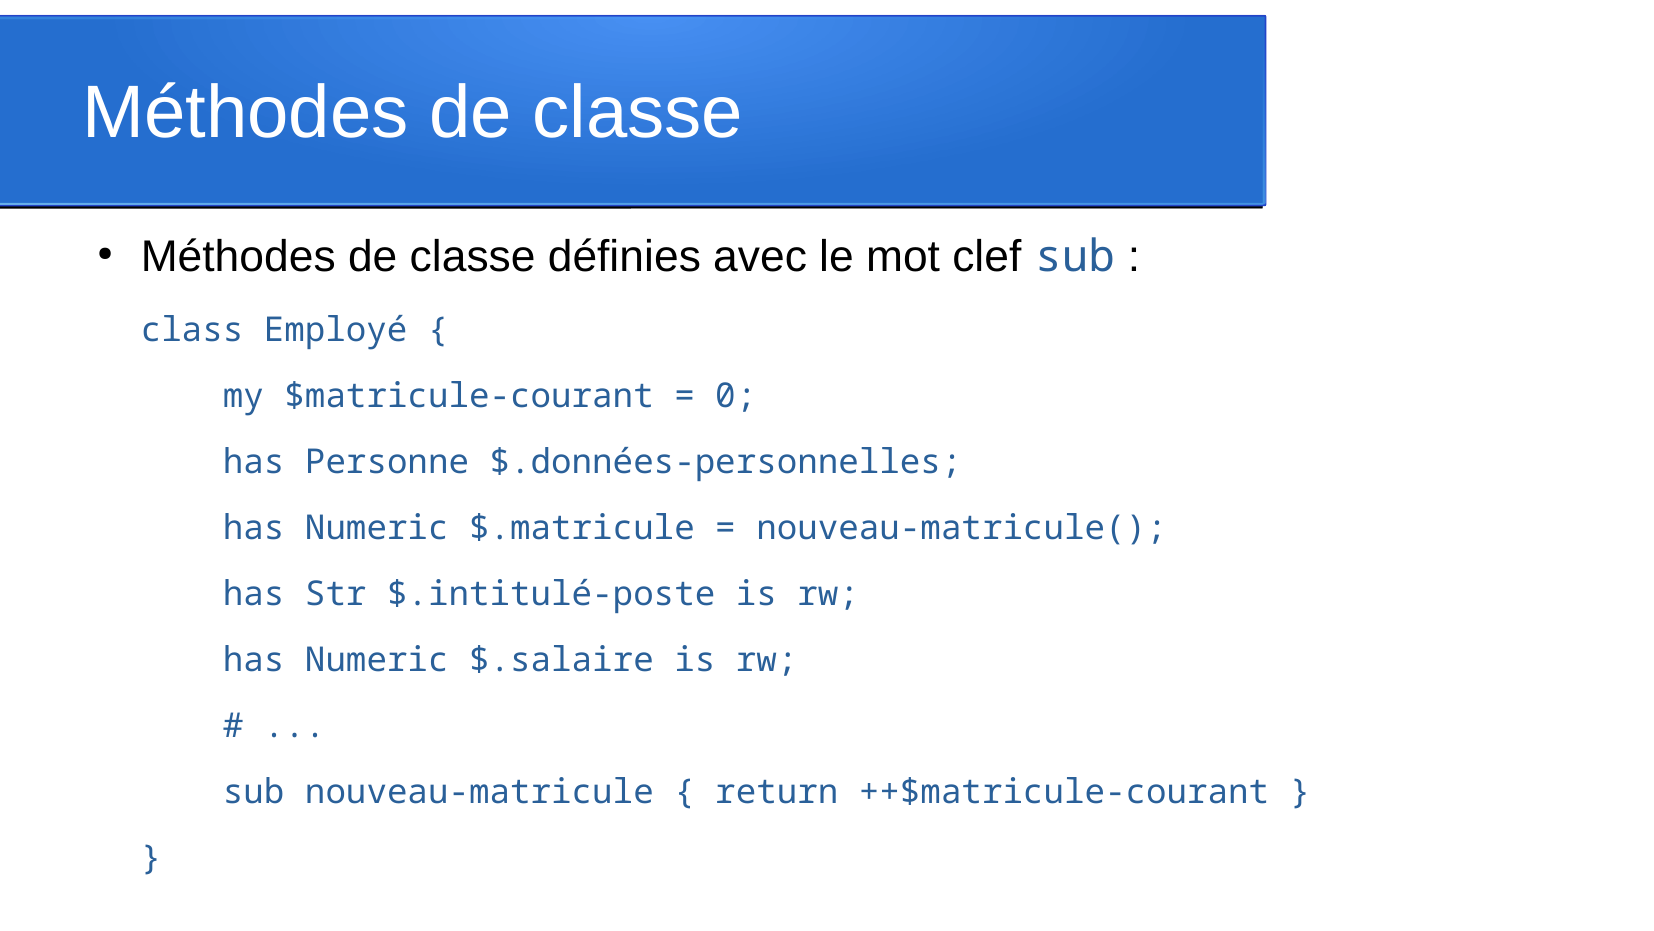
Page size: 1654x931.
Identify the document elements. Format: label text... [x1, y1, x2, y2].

list Méthodes de classe définies avec le mot clef sub : class Employé { my $matricule-courant = 0; has Personne $.données-personnelles; has Numeric $.matricule = nouveau-matricule(); has Str $.intitulé-poste is rw; has Numeric $.salaire is rw; # ... sub nouveau-matricule { return ++$matricule-courant } } [82, 224, 1571, 886]
picture [0, 13, 1270, 212]
title Méthodes de classe [82, 35, 1235, 189]
